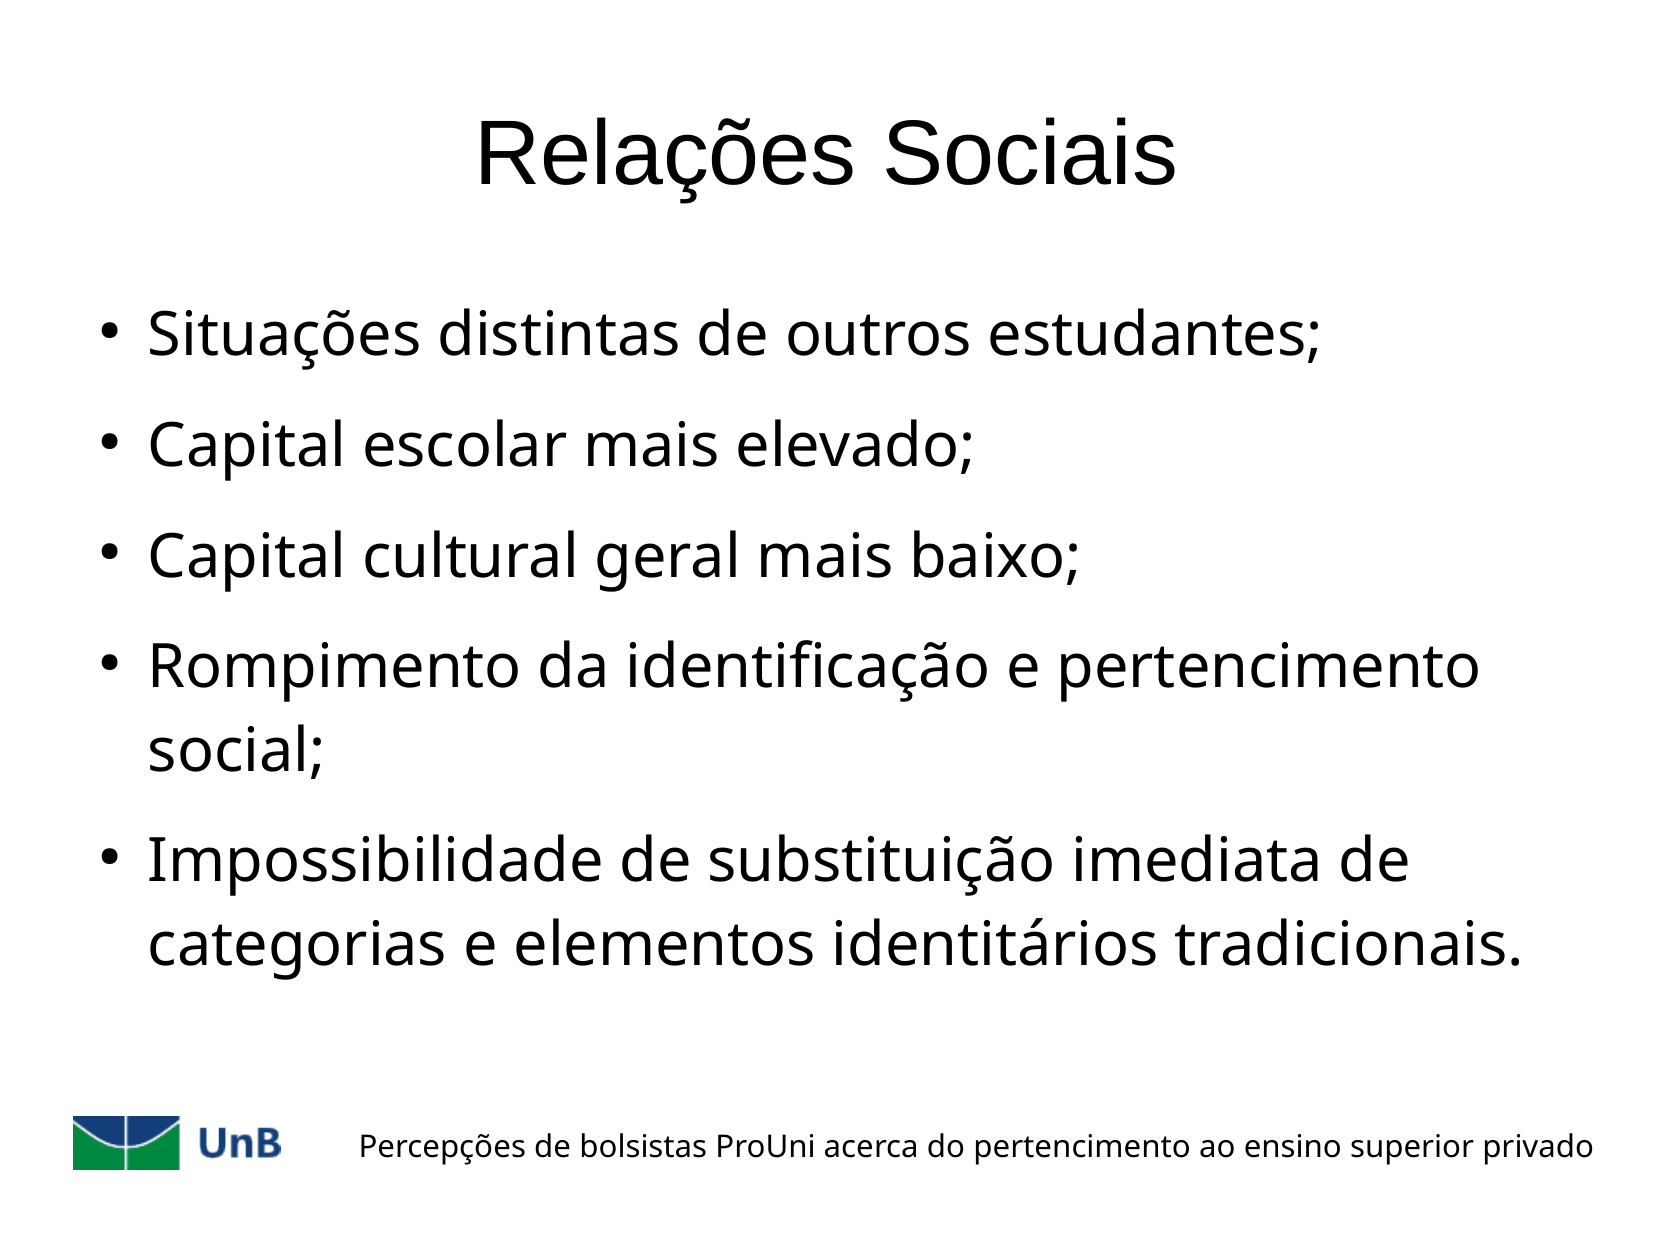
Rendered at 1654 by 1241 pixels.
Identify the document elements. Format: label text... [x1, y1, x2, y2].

text_box Percepções de bolsistas ProUni acerca do pertencimento ao ensino superior privado [343, 1116, 1554, 1166]
list Situações distintas de outros estudantes; Capital escolar mais elevado; Capital cultural geral mais baixo; Rompimento da identificação e pertencimento social; Impossibilidade de substituição imediata de categorias e elementos identitários tradicionais. [82, 290, 1538, 1010]
picture [73, 1116, 281, 1170]
title Relações Sociais [82, 49, 1571, 257]
